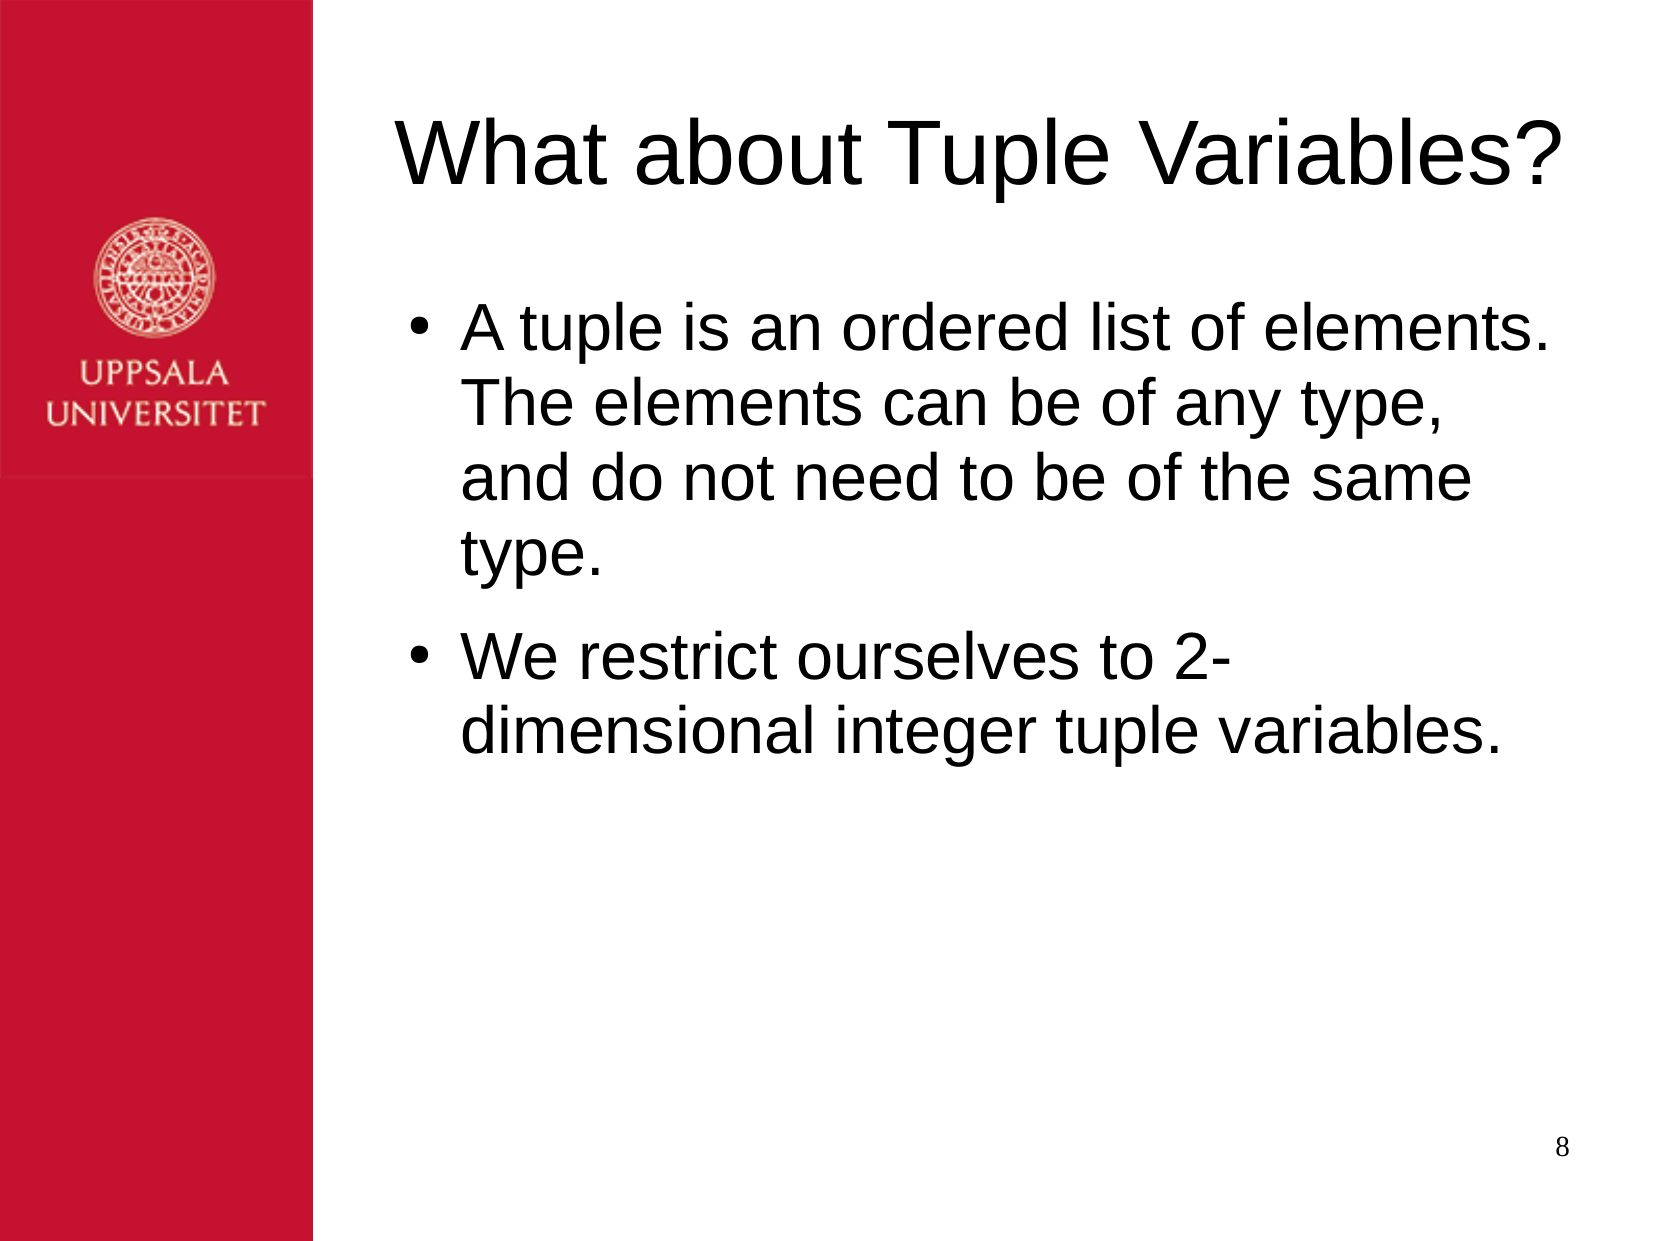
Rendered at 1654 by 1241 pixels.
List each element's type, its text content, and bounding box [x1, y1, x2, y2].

list A tuple is an ordered list of elements. The elements can be of any type, and do not need to be of the same type. We restrict ourselves to 2-dimensional integer tuple variables. [390, 290, 1571, 1010]
picture [0, 0, 235, 800]
title What about Tuple Variables? [390, 49, 1571, 257]
